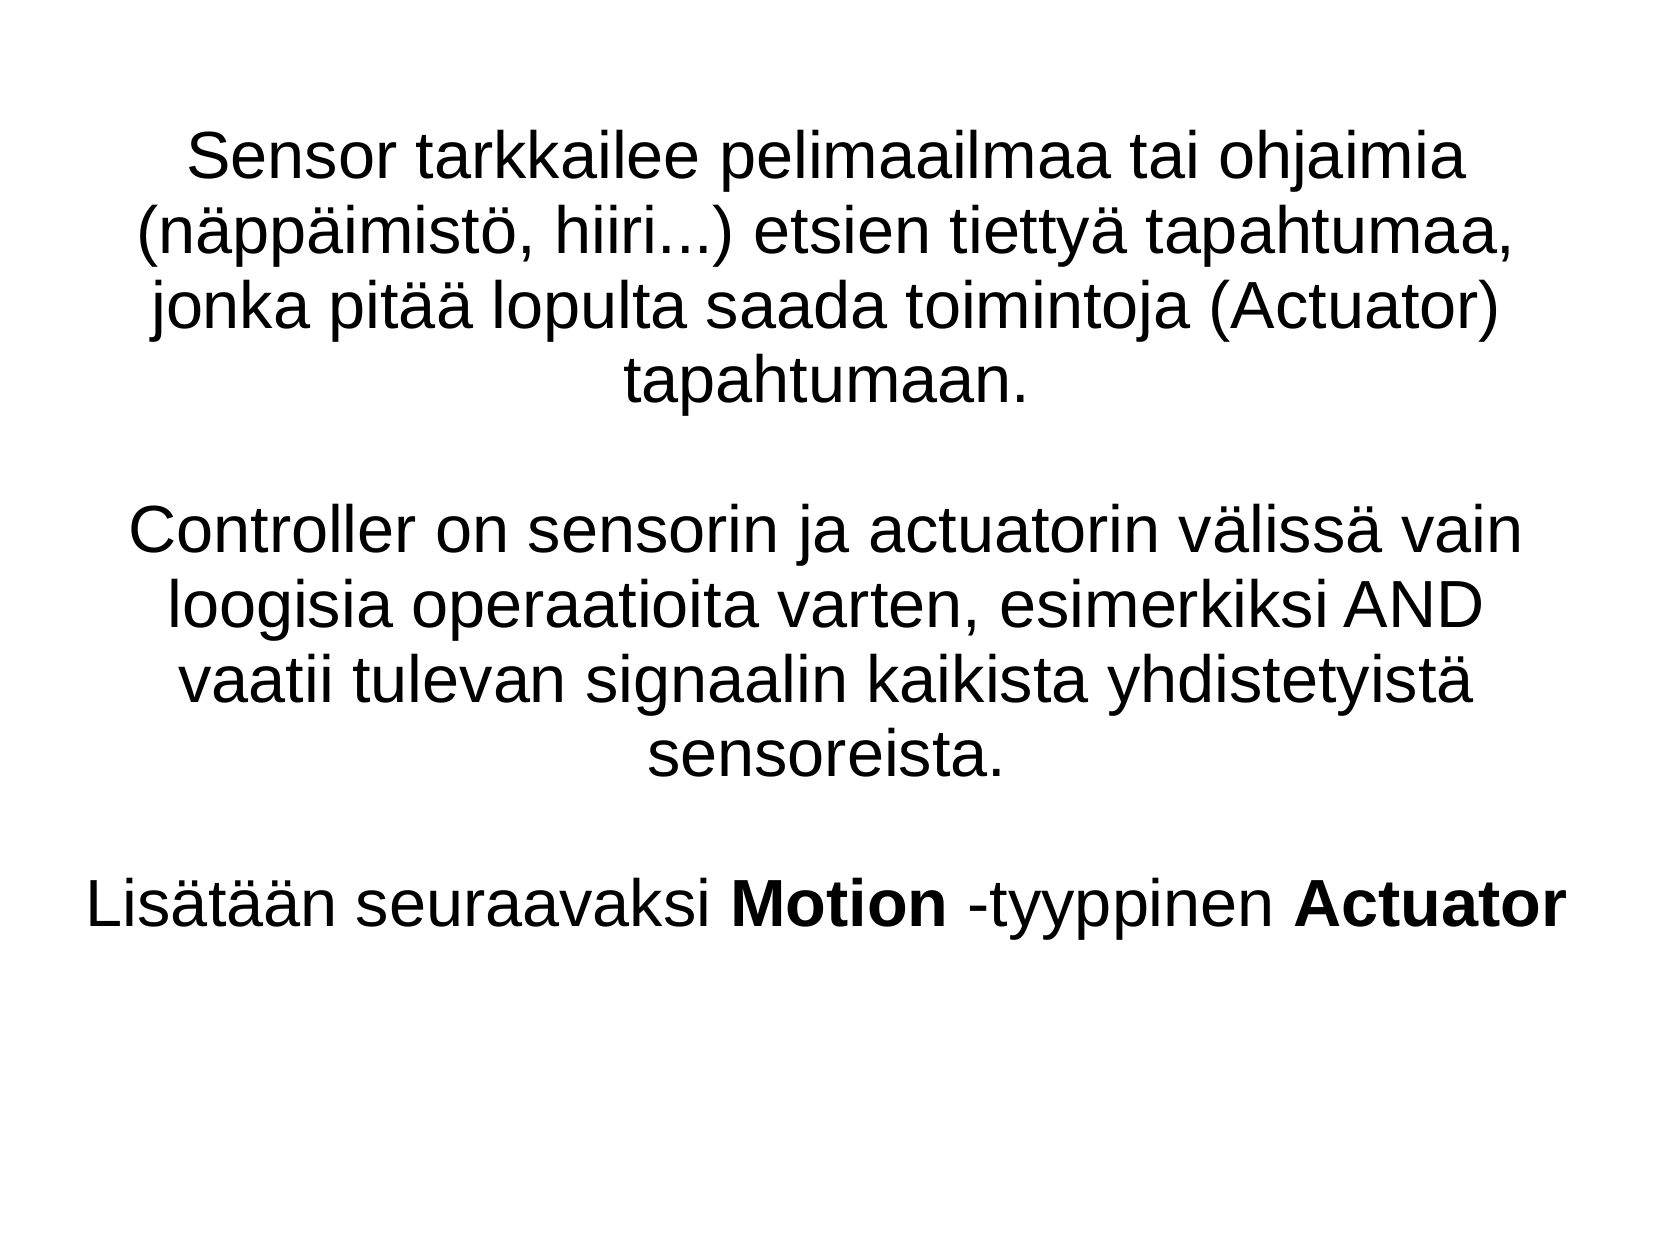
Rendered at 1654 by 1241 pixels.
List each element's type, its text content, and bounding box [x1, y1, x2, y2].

subtitle Sensor tarkkailee pelimaailmaa tai ohjaimia (näppäimistö, hiiri...) etsien tiettyä tapahtumaa, jonka pitää lopulta saada toimintoja (Actuator) tapahtumaan. Controller on sensorin ja actuatorin välissä vain loogisia operaatioita varten, esimerkiksi AND vaatii tulevan signaalin kaikista yhdistetyistä sensoreista. Lisätään seuraavaksi Motion -tyyppinen Actuator [82, 49, 1571, 1010]
